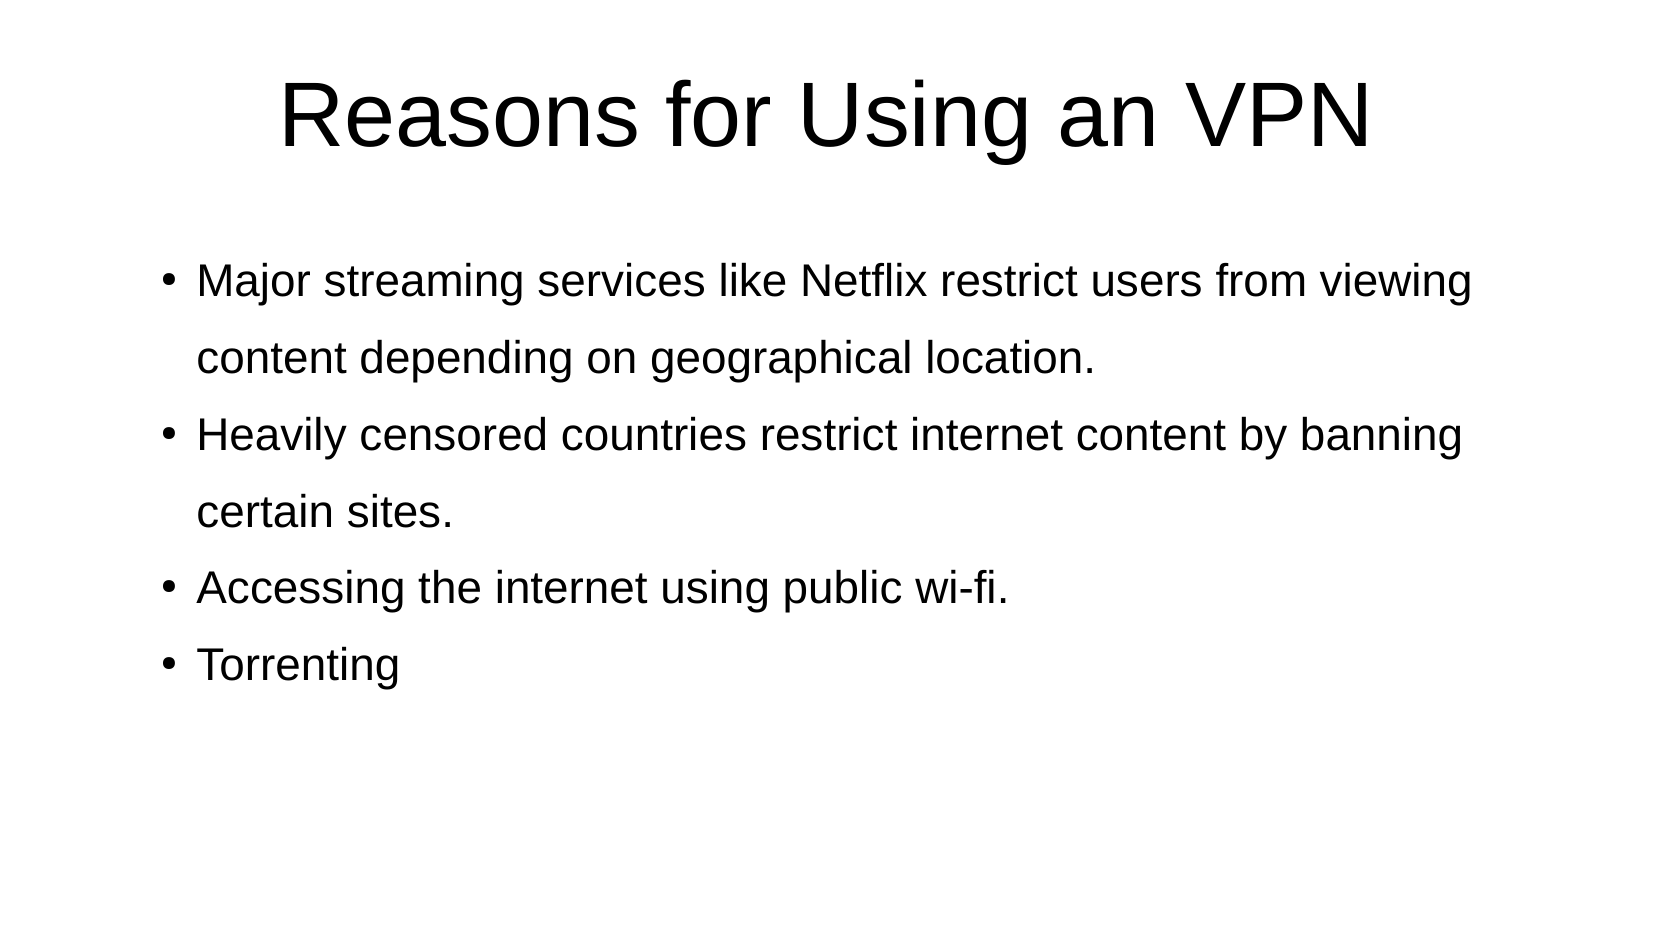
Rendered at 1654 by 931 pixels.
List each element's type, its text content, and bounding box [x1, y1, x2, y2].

title Reasons for Using an VPN [82, 37, 1571, 193]
text_box Major streaming services like Netflix restrict users from viewing content depending on geographical location. Heavily censored countries restrict internet content by banning certain sites. Accessing the internet using public wi-fi. Torrenting [146, 221, 1527, 897]
